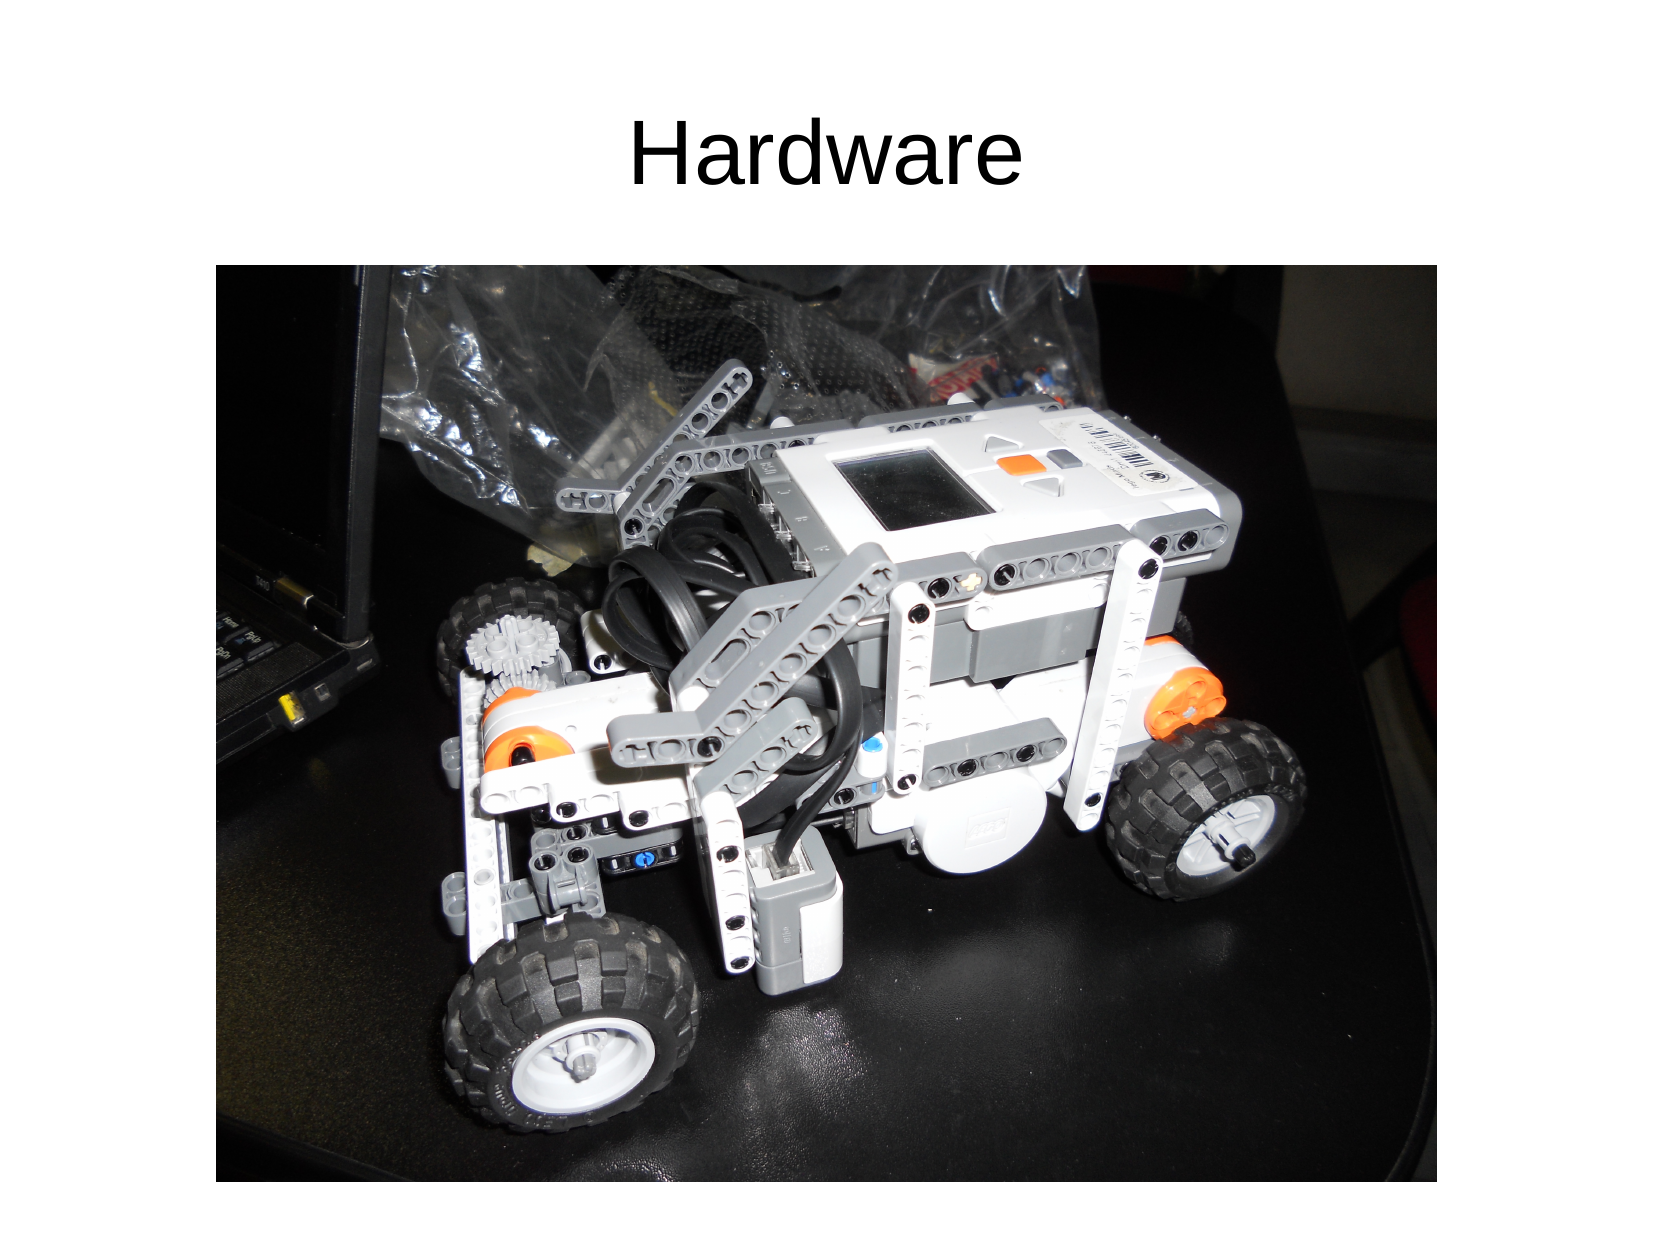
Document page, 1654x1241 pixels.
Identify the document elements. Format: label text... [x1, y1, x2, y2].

picture [216, 265, 1437, 1182]
title Hardware [82, 49, 1571, 257]
